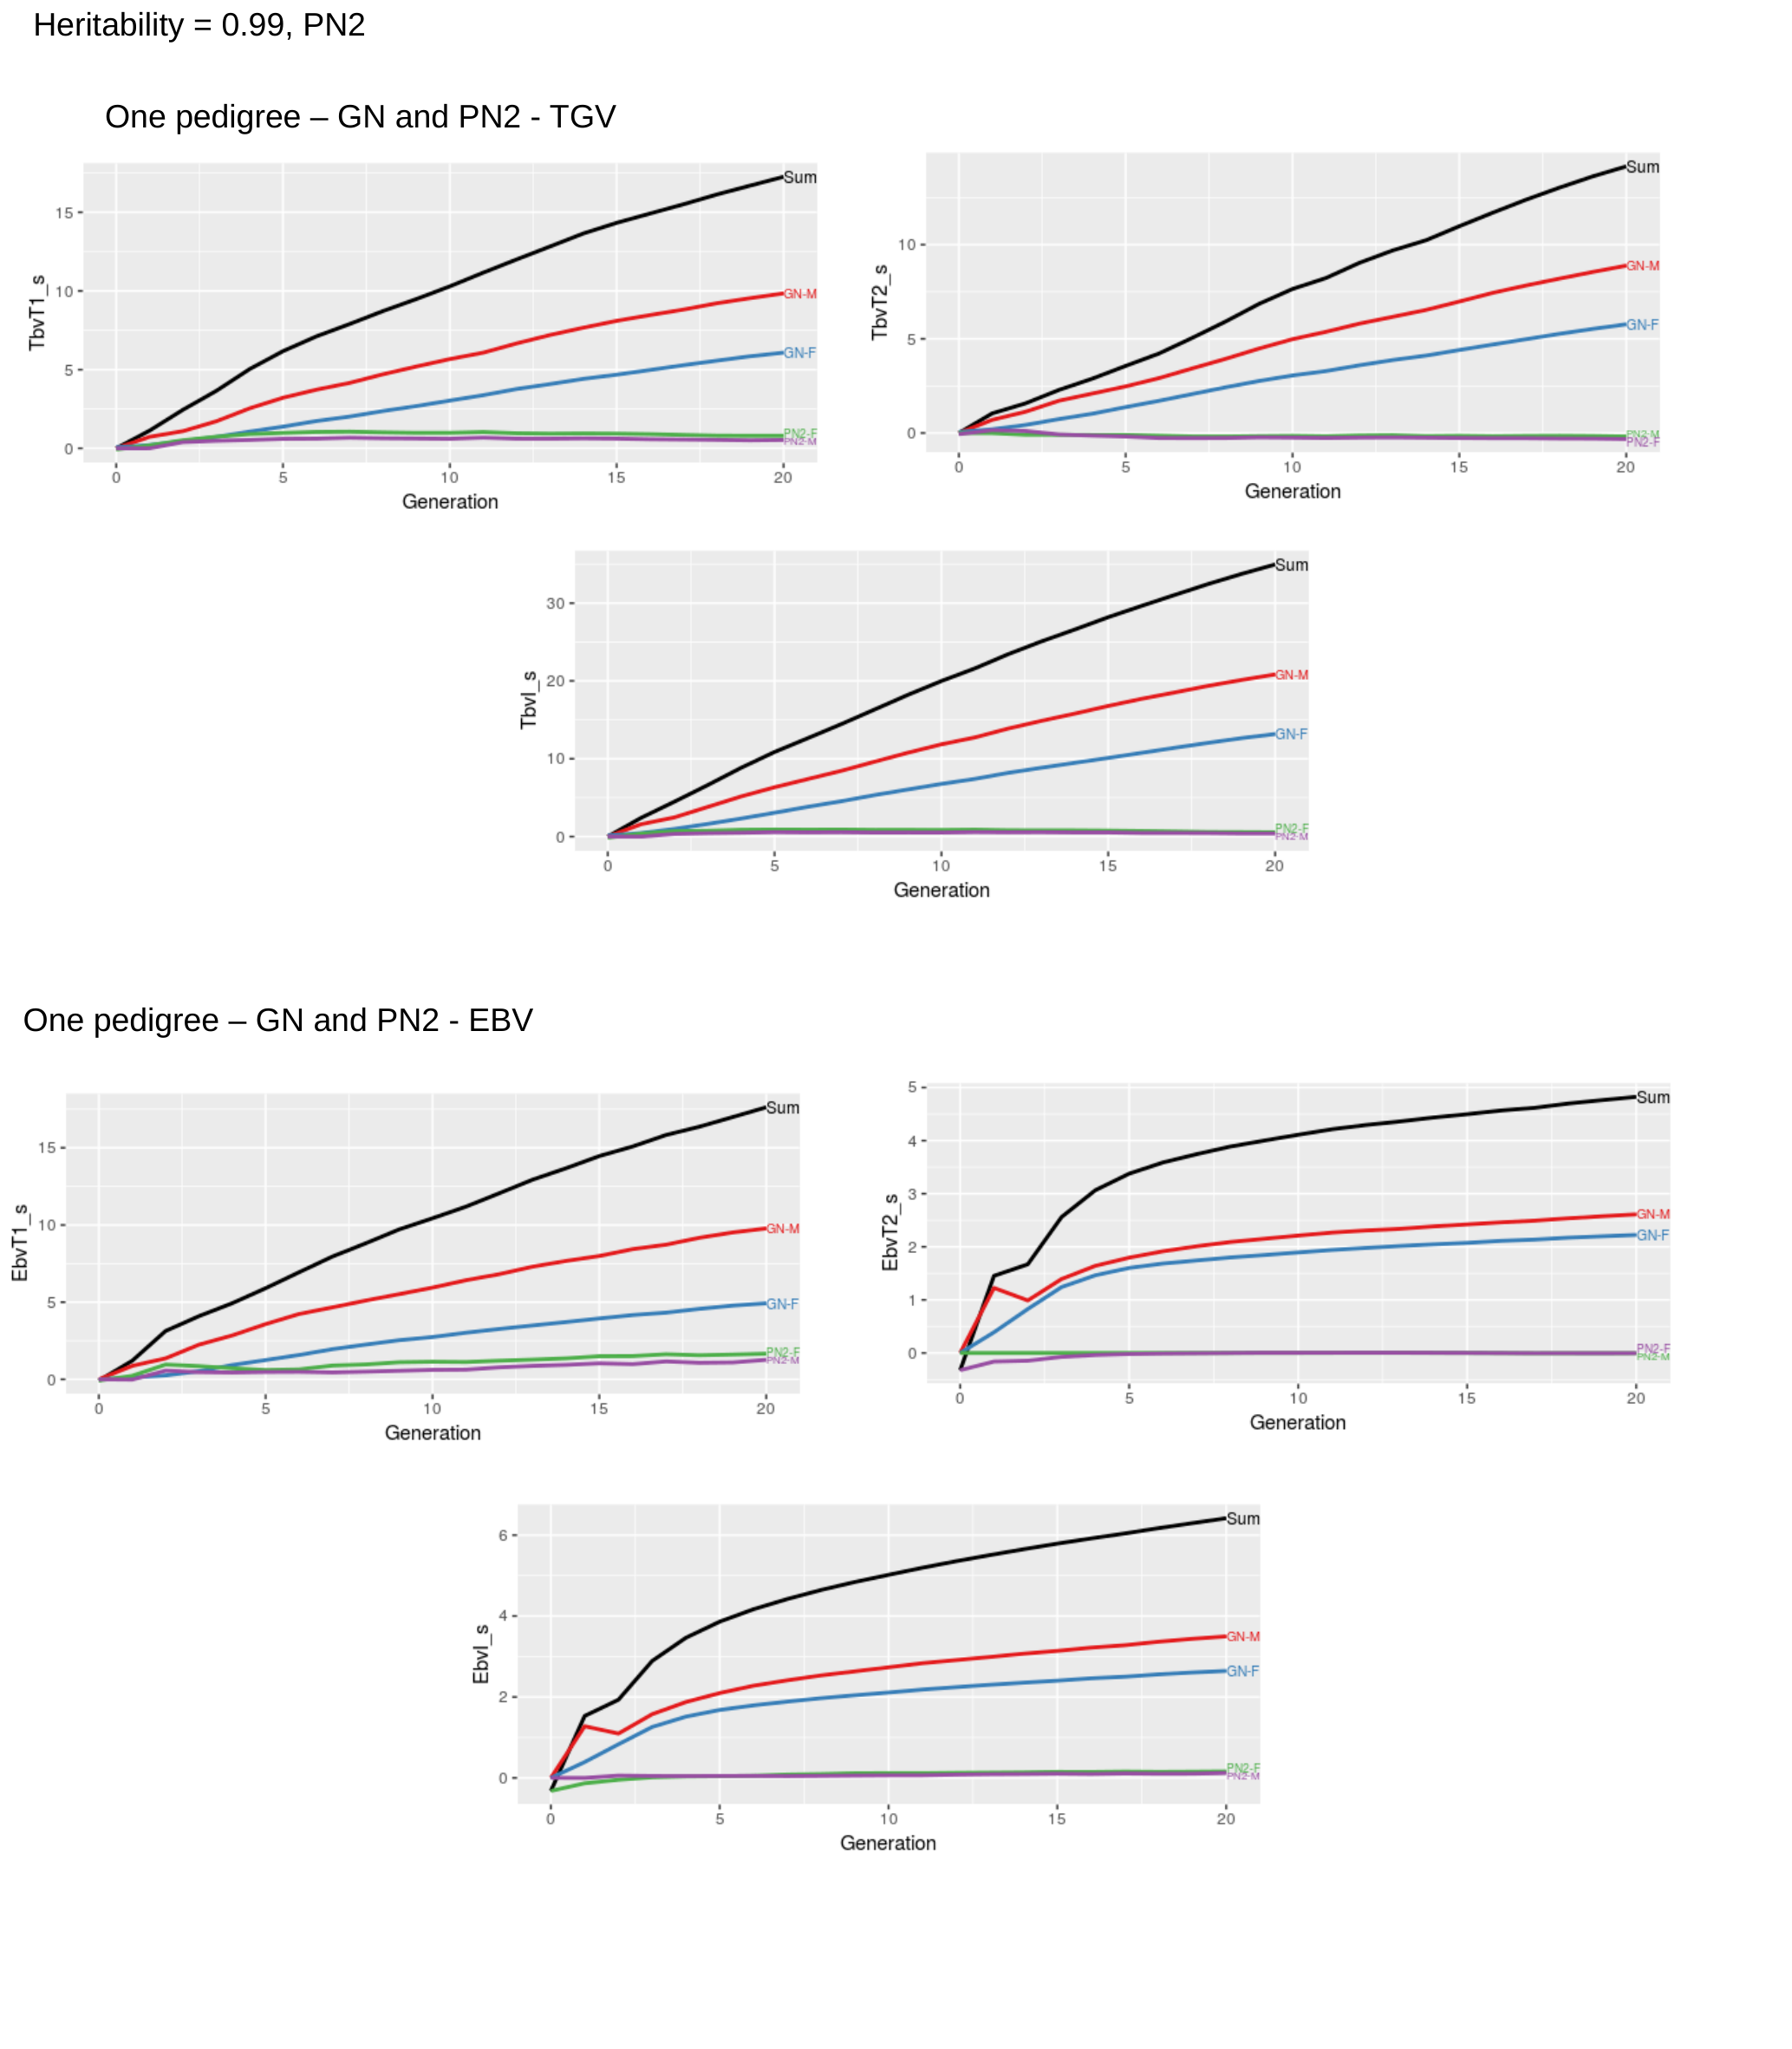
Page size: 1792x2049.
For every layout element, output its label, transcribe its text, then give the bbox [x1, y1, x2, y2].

text_box One pedigree – GN and PN2 - EBV [10, 995, 1434, 1045]
picture [863, 143, 1670, 513]
picture [20, 153, 827, 524]
picture [464, 1495, 1270, 1865]
picture [512, 541, 1319, 912]
picture [873, 1073, 1680, 1445]
text_box One pedigree – GN and PN2 - TGV [92, 92, 1515, 142]
picture [3, 1084, 810, 1455]
text_box Heritability = 0.99, PN2 [20, 0, 819, 49]
